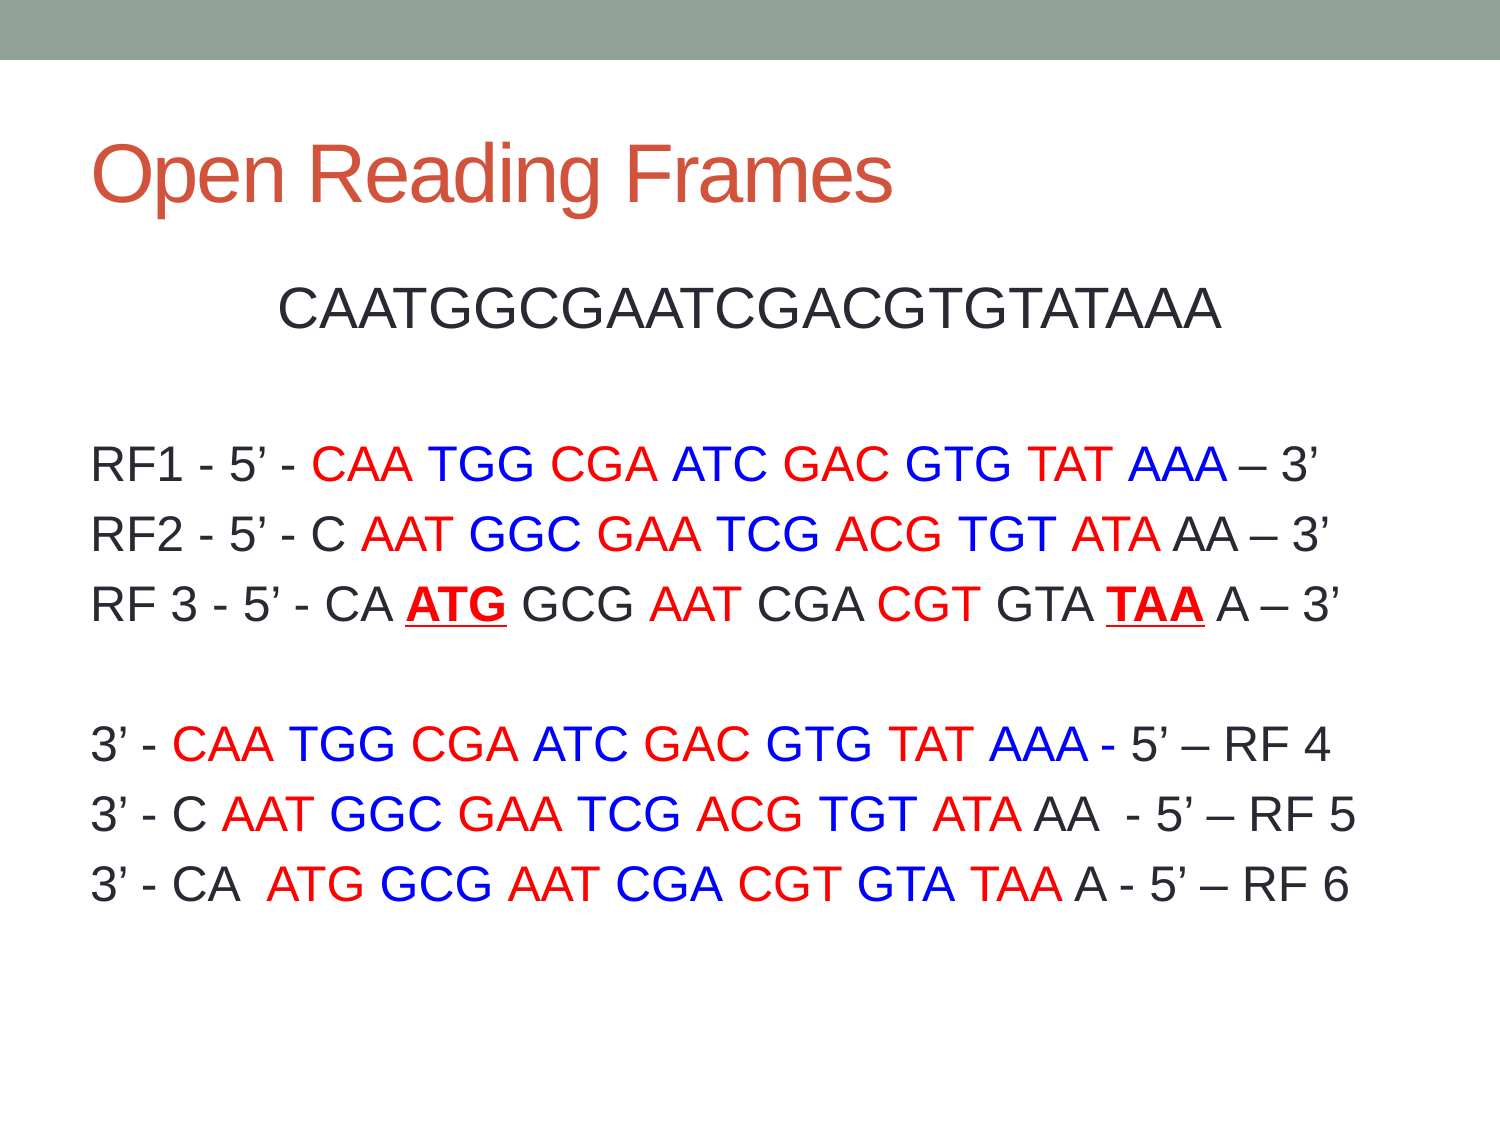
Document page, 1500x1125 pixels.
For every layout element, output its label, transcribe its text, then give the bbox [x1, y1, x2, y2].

list CAATGGCGAATCGACGTGTATAAA RF1 - 5’ - CAA TGG CGA ATC GAC GTG TAT AAA – 3’ RF2 - 5’ - C AAT GGC GAA TCG ACG TGT ATA AA – 3’ RF 3 - 5’ - CA ATG GCG AAT CGA CGT GTA TAA A – 3’ 3’ - CAA TGG CGA ATC GAC GTG TAT AAA - 5’ – RF 4 3’ - C AAT GGC GAA TCG ACG TGT ATA AA - 5’ – RF 5 3’ - CA ATG GCG AAT CGA CGT GTA TAA A - 5’ – RF 6 [75, 262, 1425, 1063]
title Open Reading Frames [75, 87, 1425, 250]
